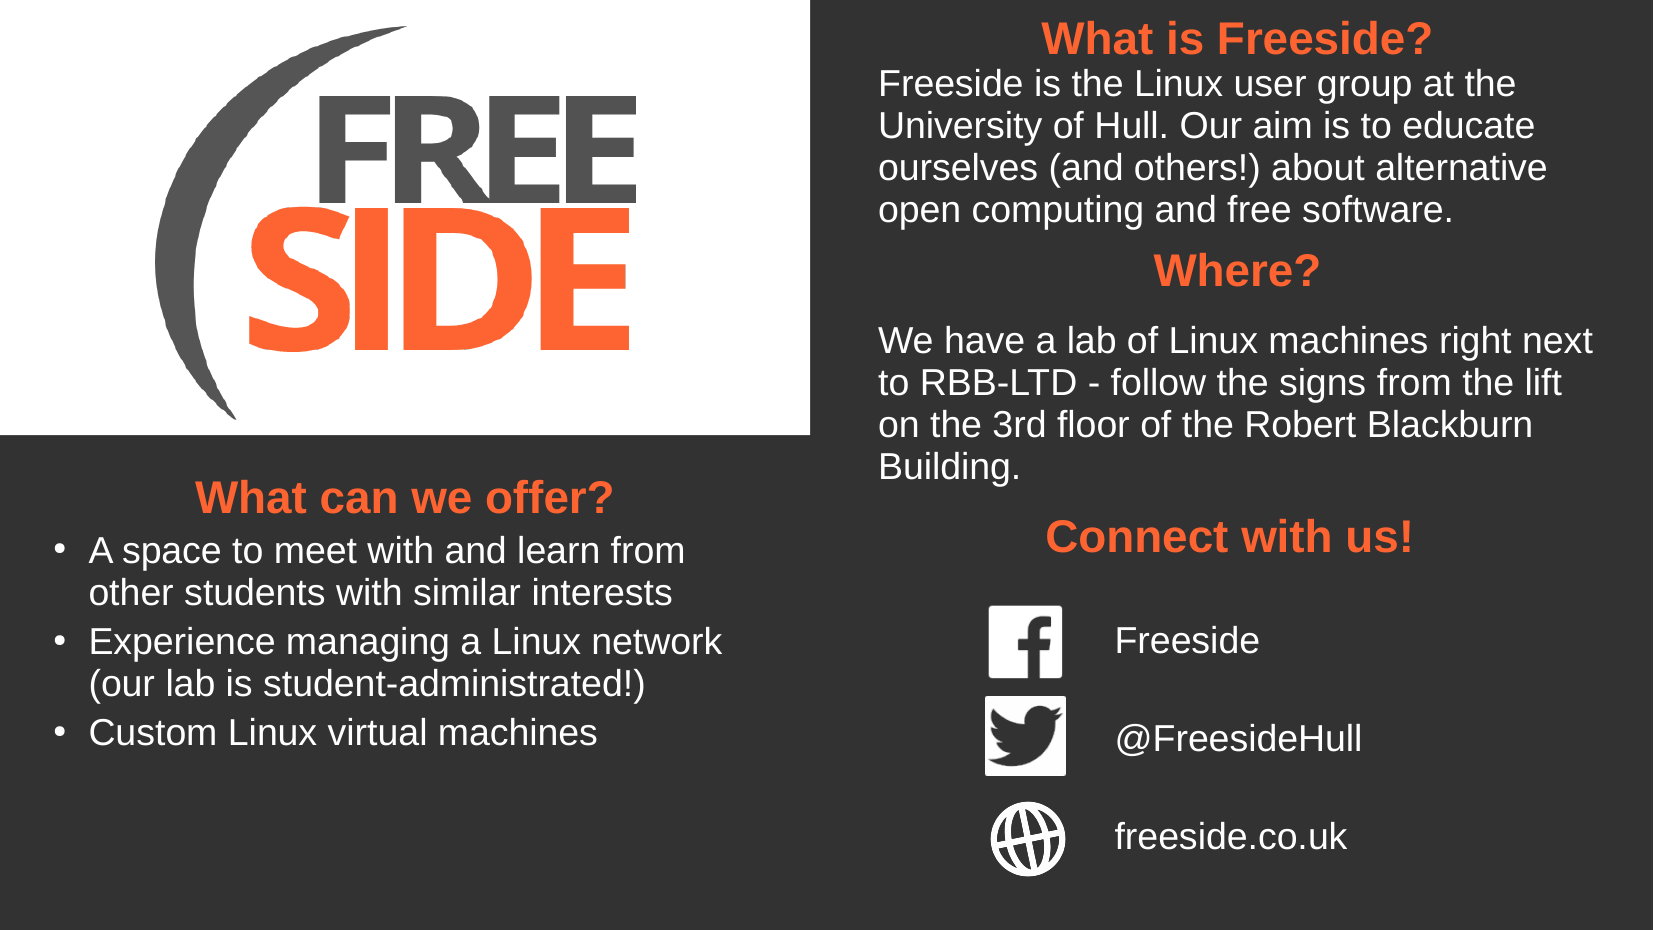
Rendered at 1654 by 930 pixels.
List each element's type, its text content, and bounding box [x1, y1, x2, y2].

text_box What is Freeside? [840, 5, 1636, 72]
picture [155, 26, 636, 420]
picture [985, 602, 1066, 682]
table_cell [945, 690, 1100, 787]
table_cell @FreesideHull [1100, 690, 1612, 787]
text_box A space to meet with and learn from other students with similar interests Experience managing a Linux network (our lab is student-administrated!) Custom Linux virtual machines [38, 521, 796, 761]
text_box [0, 0, 811, 436]
text_box We have a lab of Linux machines right next to RBB-LTD - follow the signs from the lift on the 3rd floor of the Robert Blackburn Building. [863, 312, 1621, 495]
table_cell freeside.co.uk [1100, 787, 1612, 885]
text_box What can we offer? [0, 465, 811, 532]
text_box Connect with us! [825, 503, 1636, 571]
table_header [945, 592, 1100, 690]
table_header Freeside [1100, 592, 1612, 690]
table_cell [945, 787, 1100, 885]
picture [985, 696, 1066, 777]
text_box Where? [840, 237, 1636, 304]
picture [990, 801, 1066, 877]
text_box Freeside is the Linux user group at the University of Hull. Our aim is to educate ourselves (and others!) about alternative open computing and free software. [863, 54, 1621, 237]
